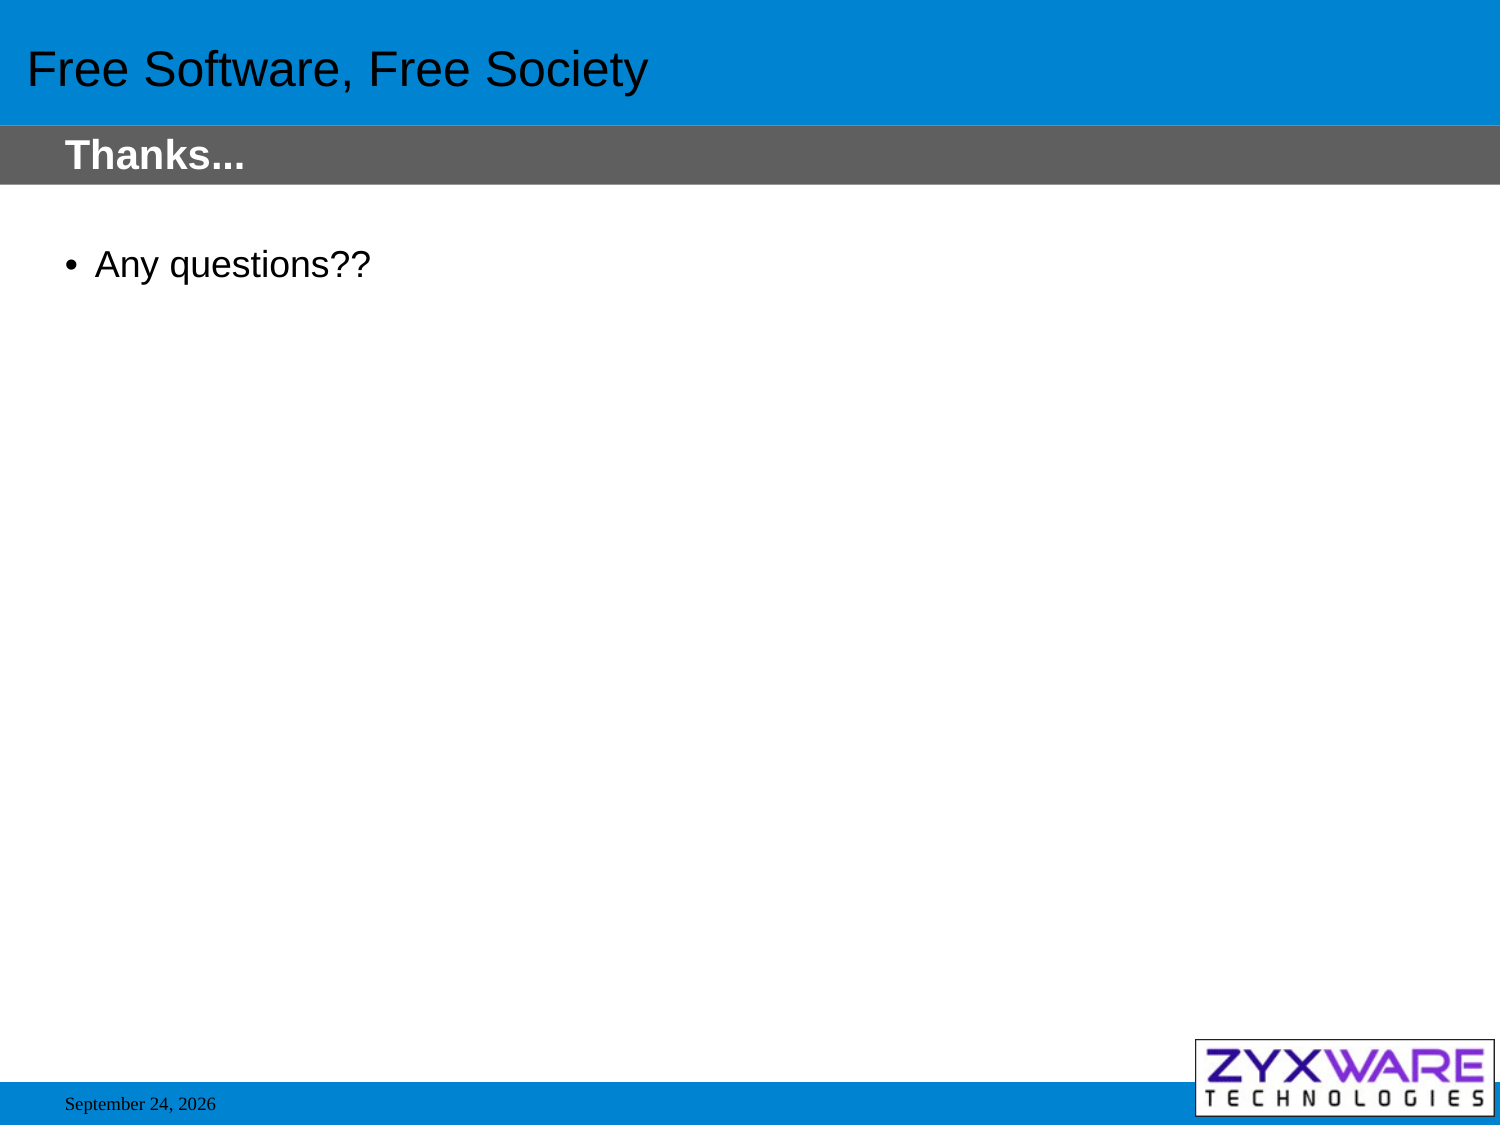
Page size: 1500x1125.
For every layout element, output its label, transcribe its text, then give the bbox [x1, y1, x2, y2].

list Any questions?? [64, 243, 1436, 987]
picture [1195, 1039, 1495, 1117]
title Thanks... [64, 125, 1436, 185]
